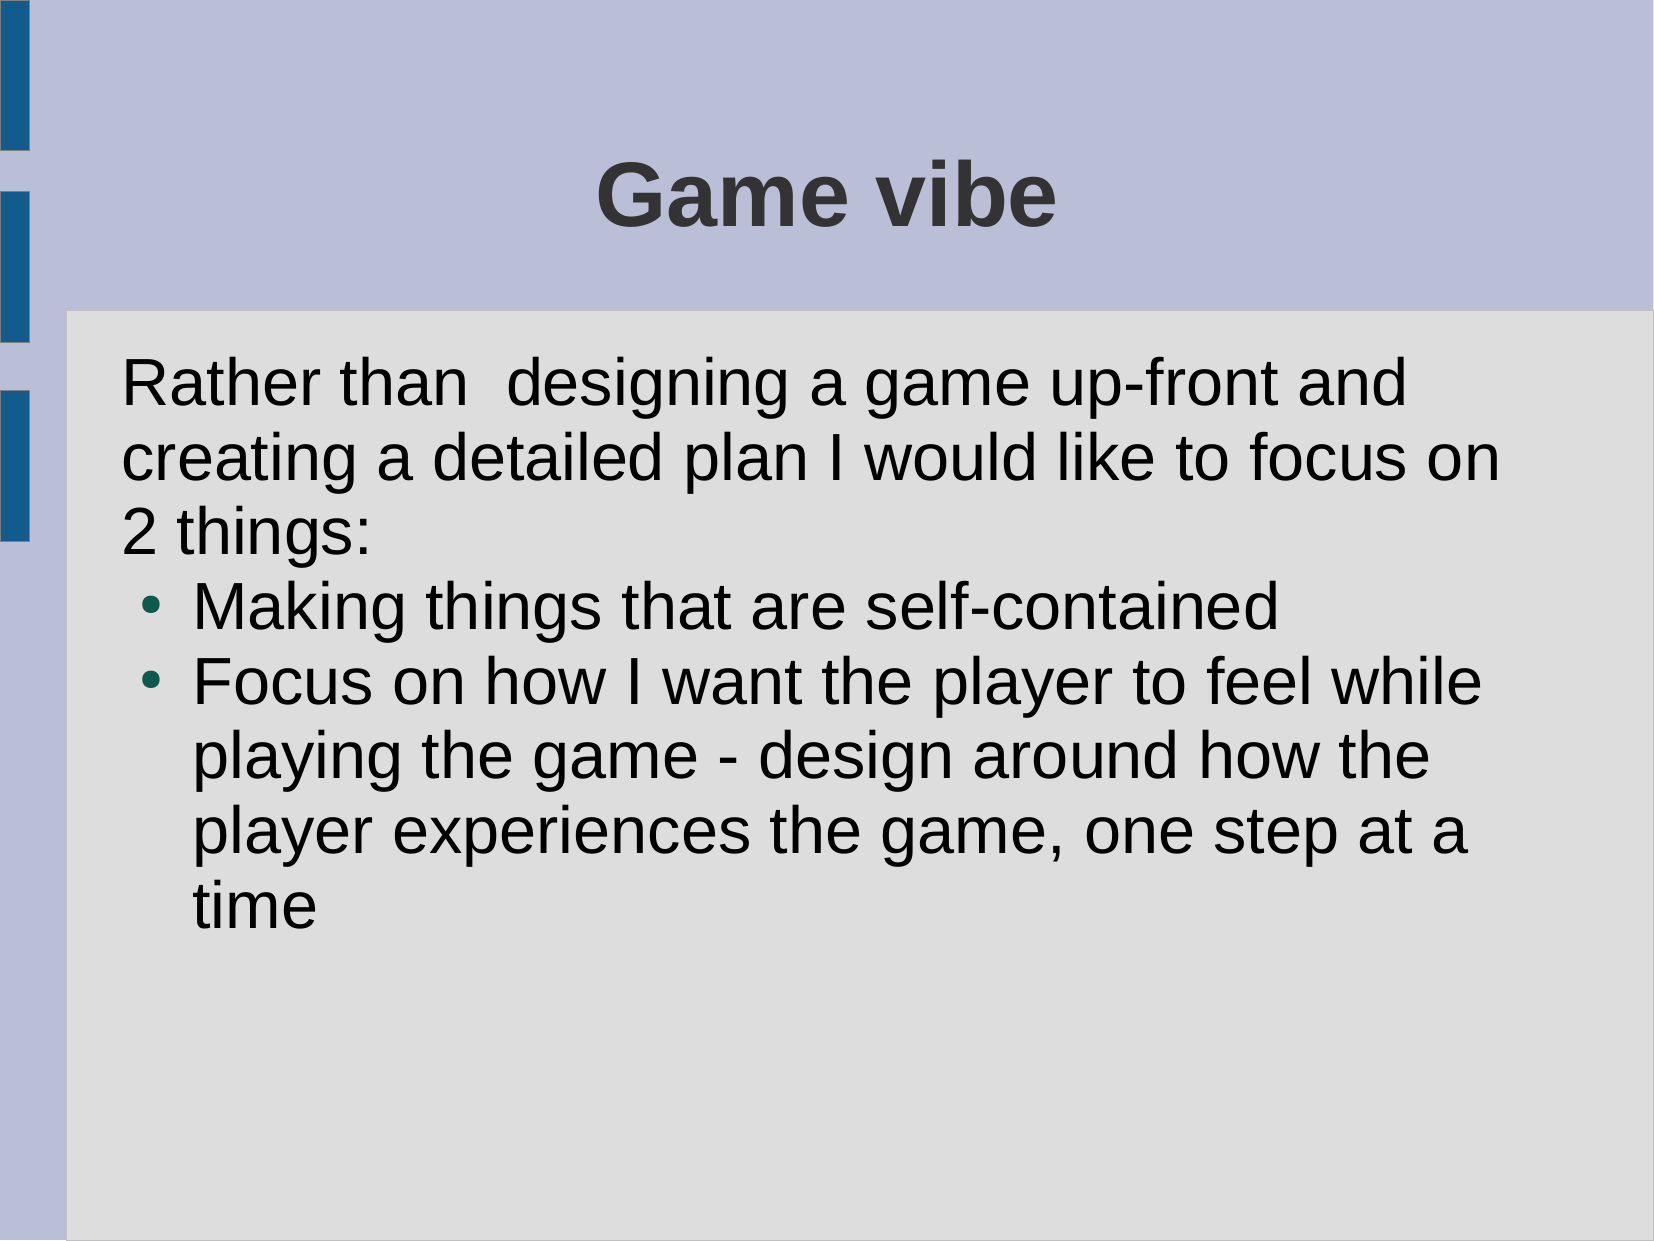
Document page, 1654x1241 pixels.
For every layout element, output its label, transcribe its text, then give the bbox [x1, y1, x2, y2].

list Rather than designing a game up-front and creating a detailed plan I would like to focus on 2 things: Making things that are self-contained Focus on how I want the player to feel while playing the game - design around how the player experiences the game, one step at a time [121, 344, 1534, 1126]
title Game vibe [121, 91, 1534, 299]
